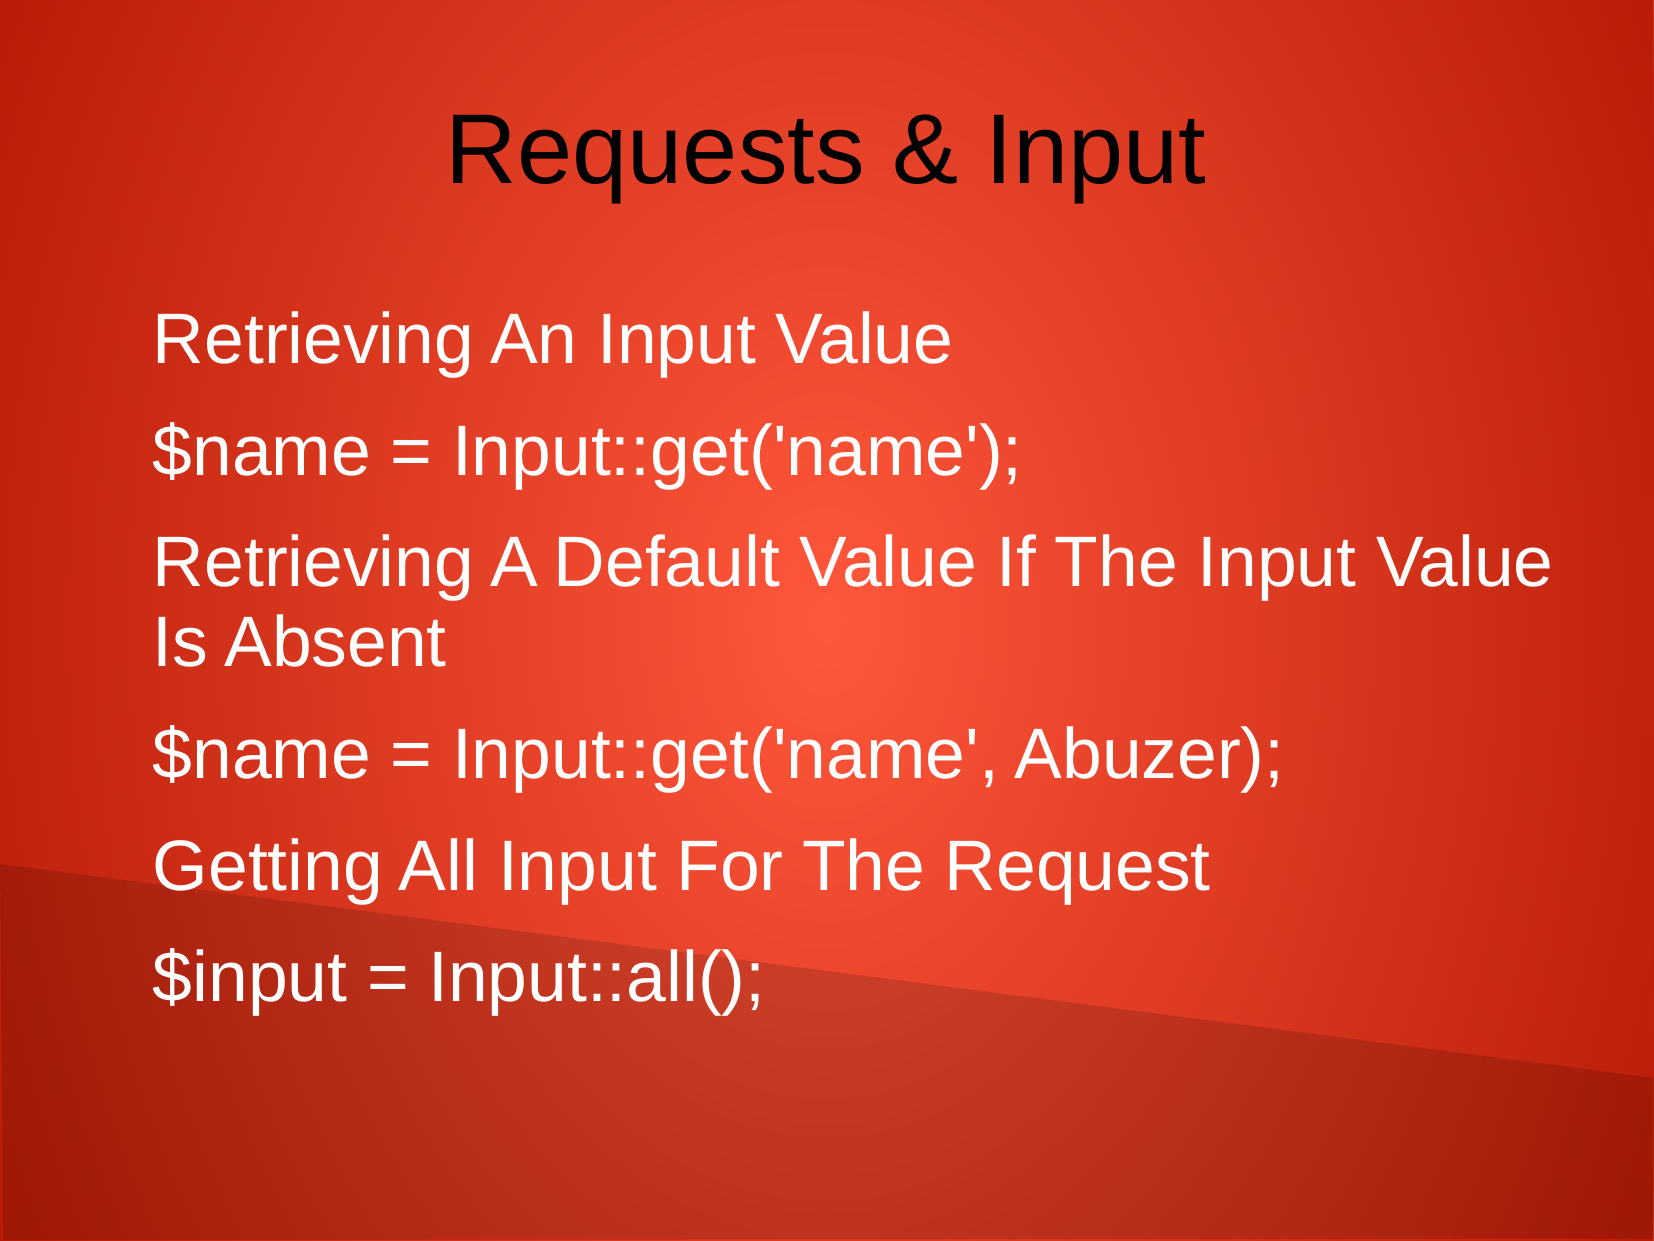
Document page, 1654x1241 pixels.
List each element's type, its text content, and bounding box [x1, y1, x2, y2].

title Requests & Input [82, 47, 1571, 252]
list Retrieving An Input Value $name = Input::get('name'); Retrieving A Default Value If The Input Value Is Absent $name = Input::get('name', Abuzer); Getting All Input For The Request $input = Input::all(); [82, 299, 1571, 1019]
